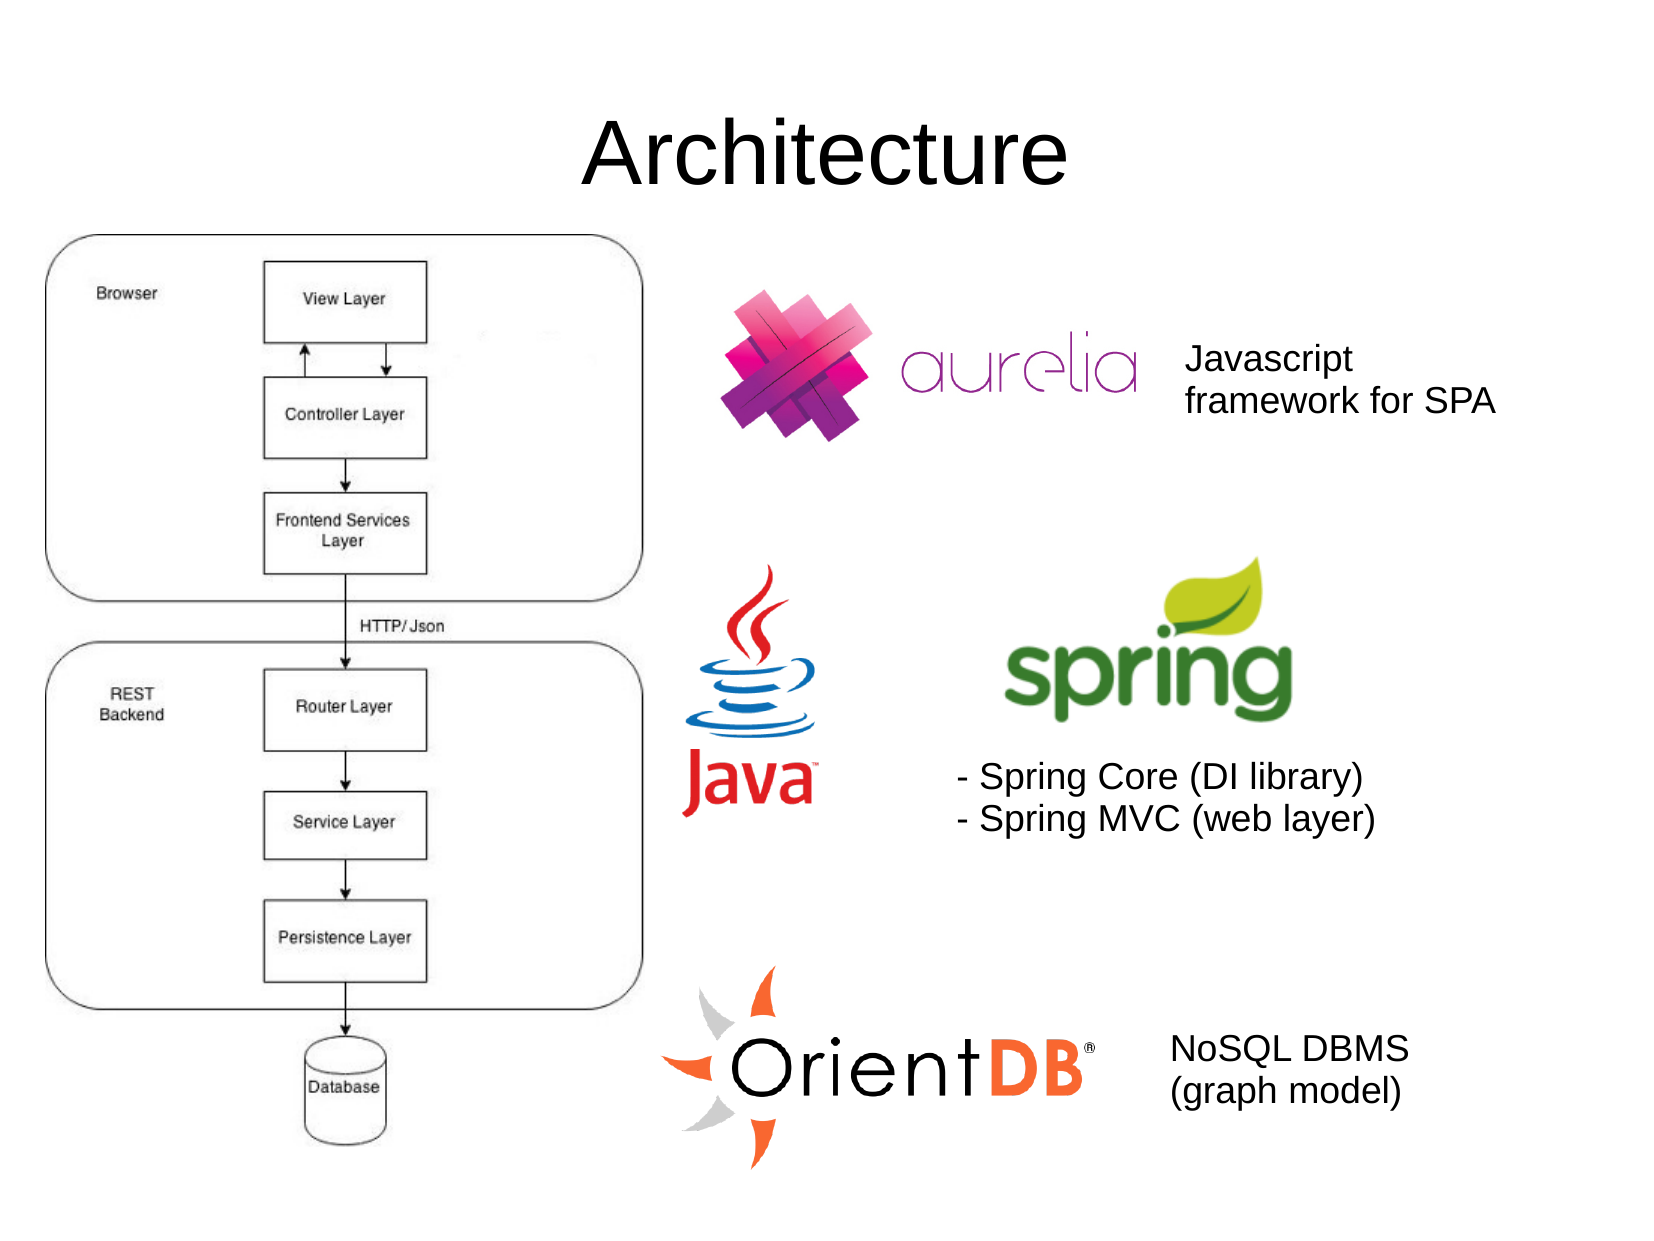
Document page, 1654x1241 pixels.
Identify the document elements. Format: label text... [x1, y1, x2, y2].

picture [946, 529, 1351, 747]
text_box NoSQL DBMS (graph model) [1155, 1020, 1531, 1119]
title Architecture [82, 49, 1571, 257]
text_box Javascript framework for SPA [1170, 330, 1516, 429]
picture [660, 269, 1247, 466]
picture [660, 965, 1107, 1171]
text_box - Spring Core (DI library) - Spring MVC (web layer) [941, 747, 1411, 889]
picture [45, 234, 900, 1150]
